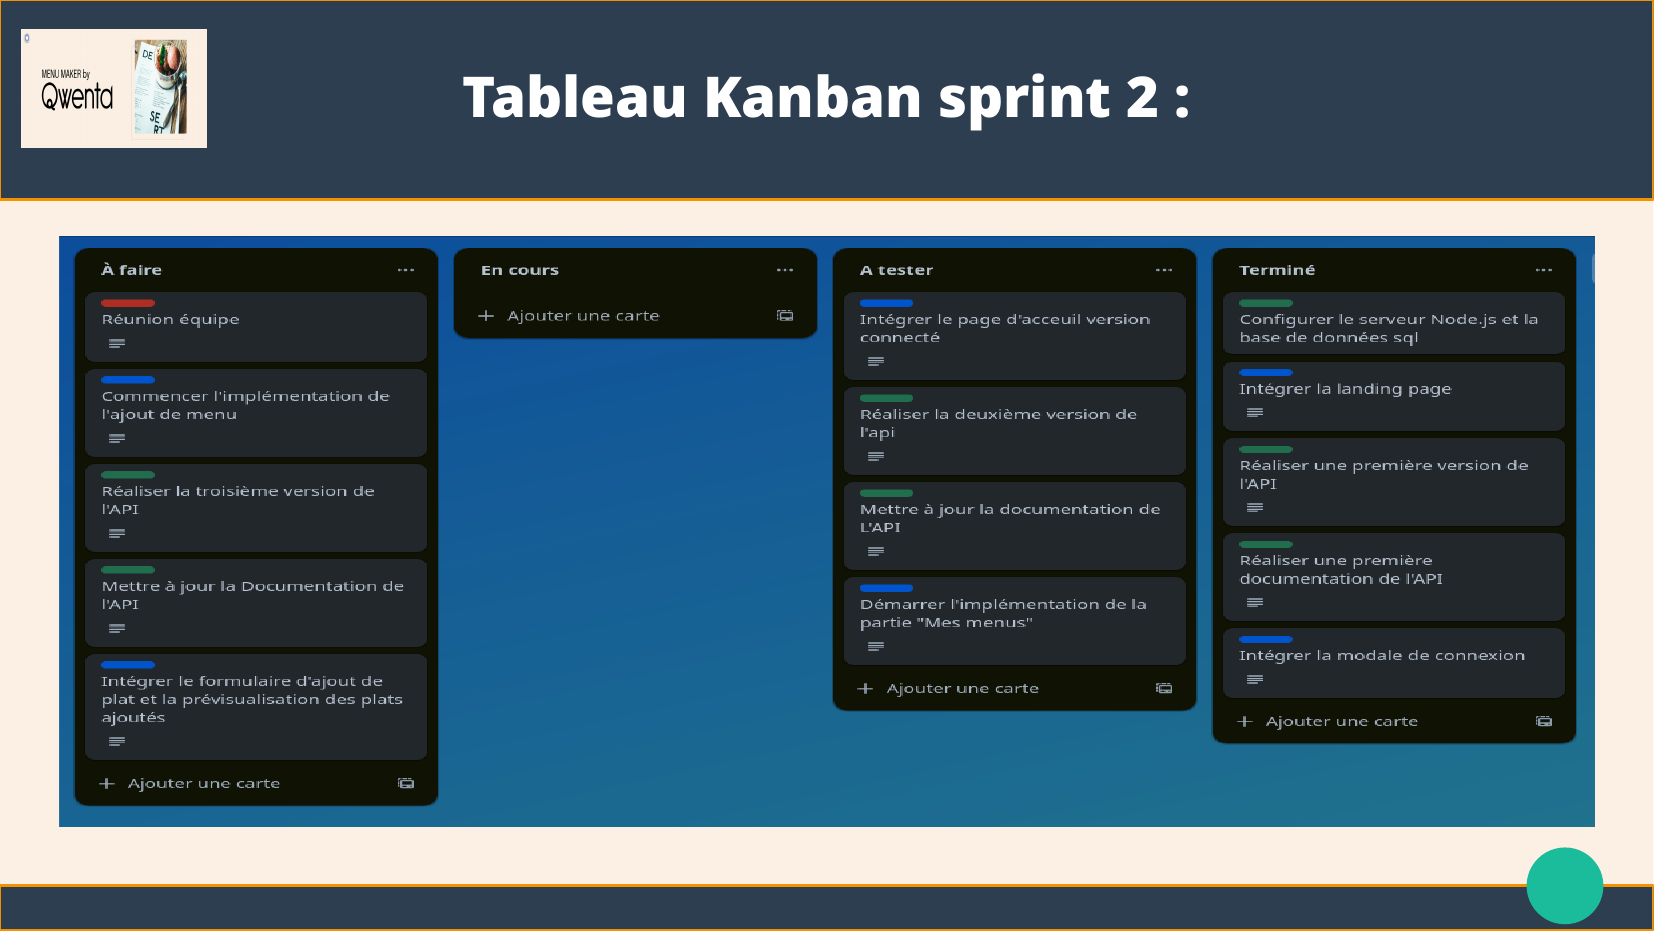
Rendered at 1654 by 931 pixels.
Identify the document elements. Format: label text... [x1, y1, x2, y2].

picture [59, 236, 1595, 827]
title Tableau Kanban sprint 2 : [59, 37, 1595, 155]
picture [21, 29, 207, 148]
